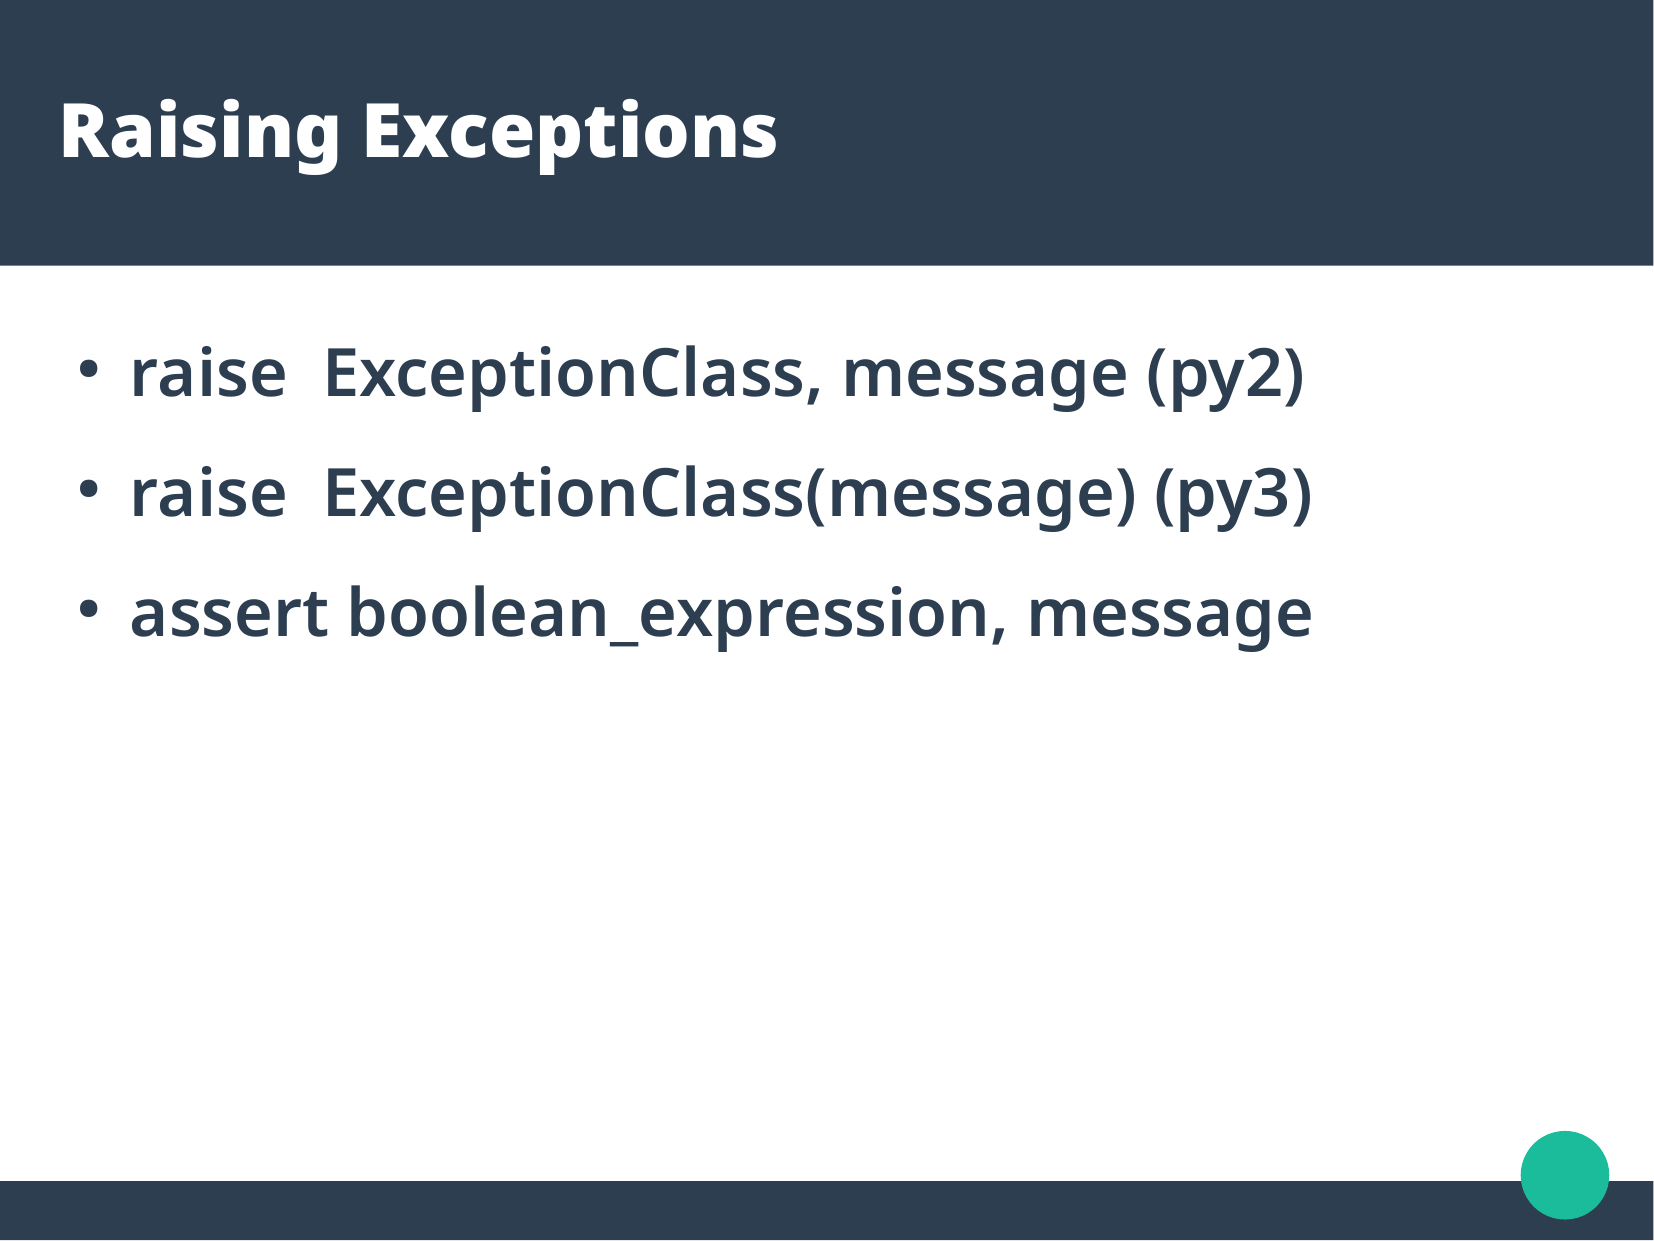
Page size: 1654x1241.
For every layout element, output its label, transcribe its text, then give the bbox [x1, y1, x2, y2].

list raise ExceptionClass, message (py2) raise ExceptionClass(message) (py3) assert boolean_expression, message [59, 324, 1595, 1152]
title Raising Exceptions [59, 49, 1595, 207]
